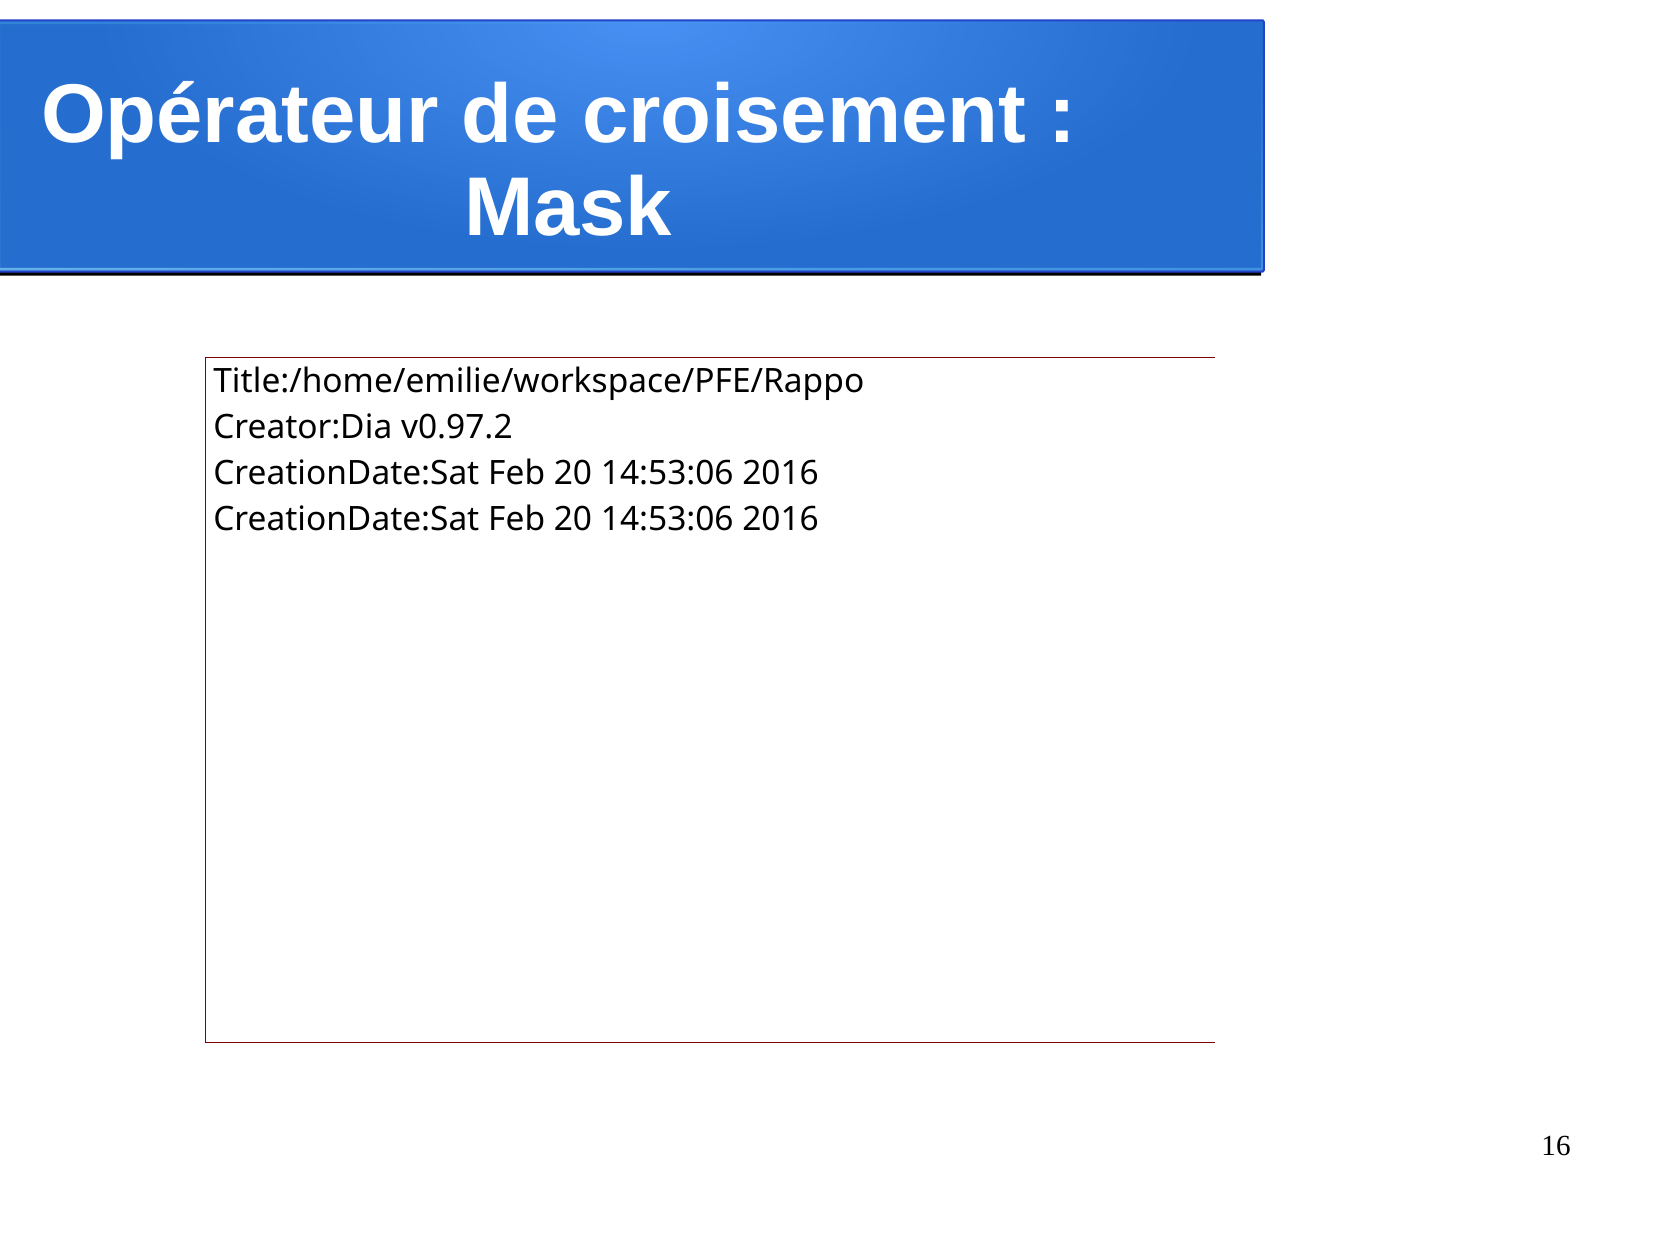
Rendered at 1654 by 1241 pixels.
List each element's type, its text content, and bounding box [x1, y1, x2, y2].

picture [202, 354, 1216, 1043]
text_box Opérateur de croisement : Mask [26, 60, 1111, 355]
